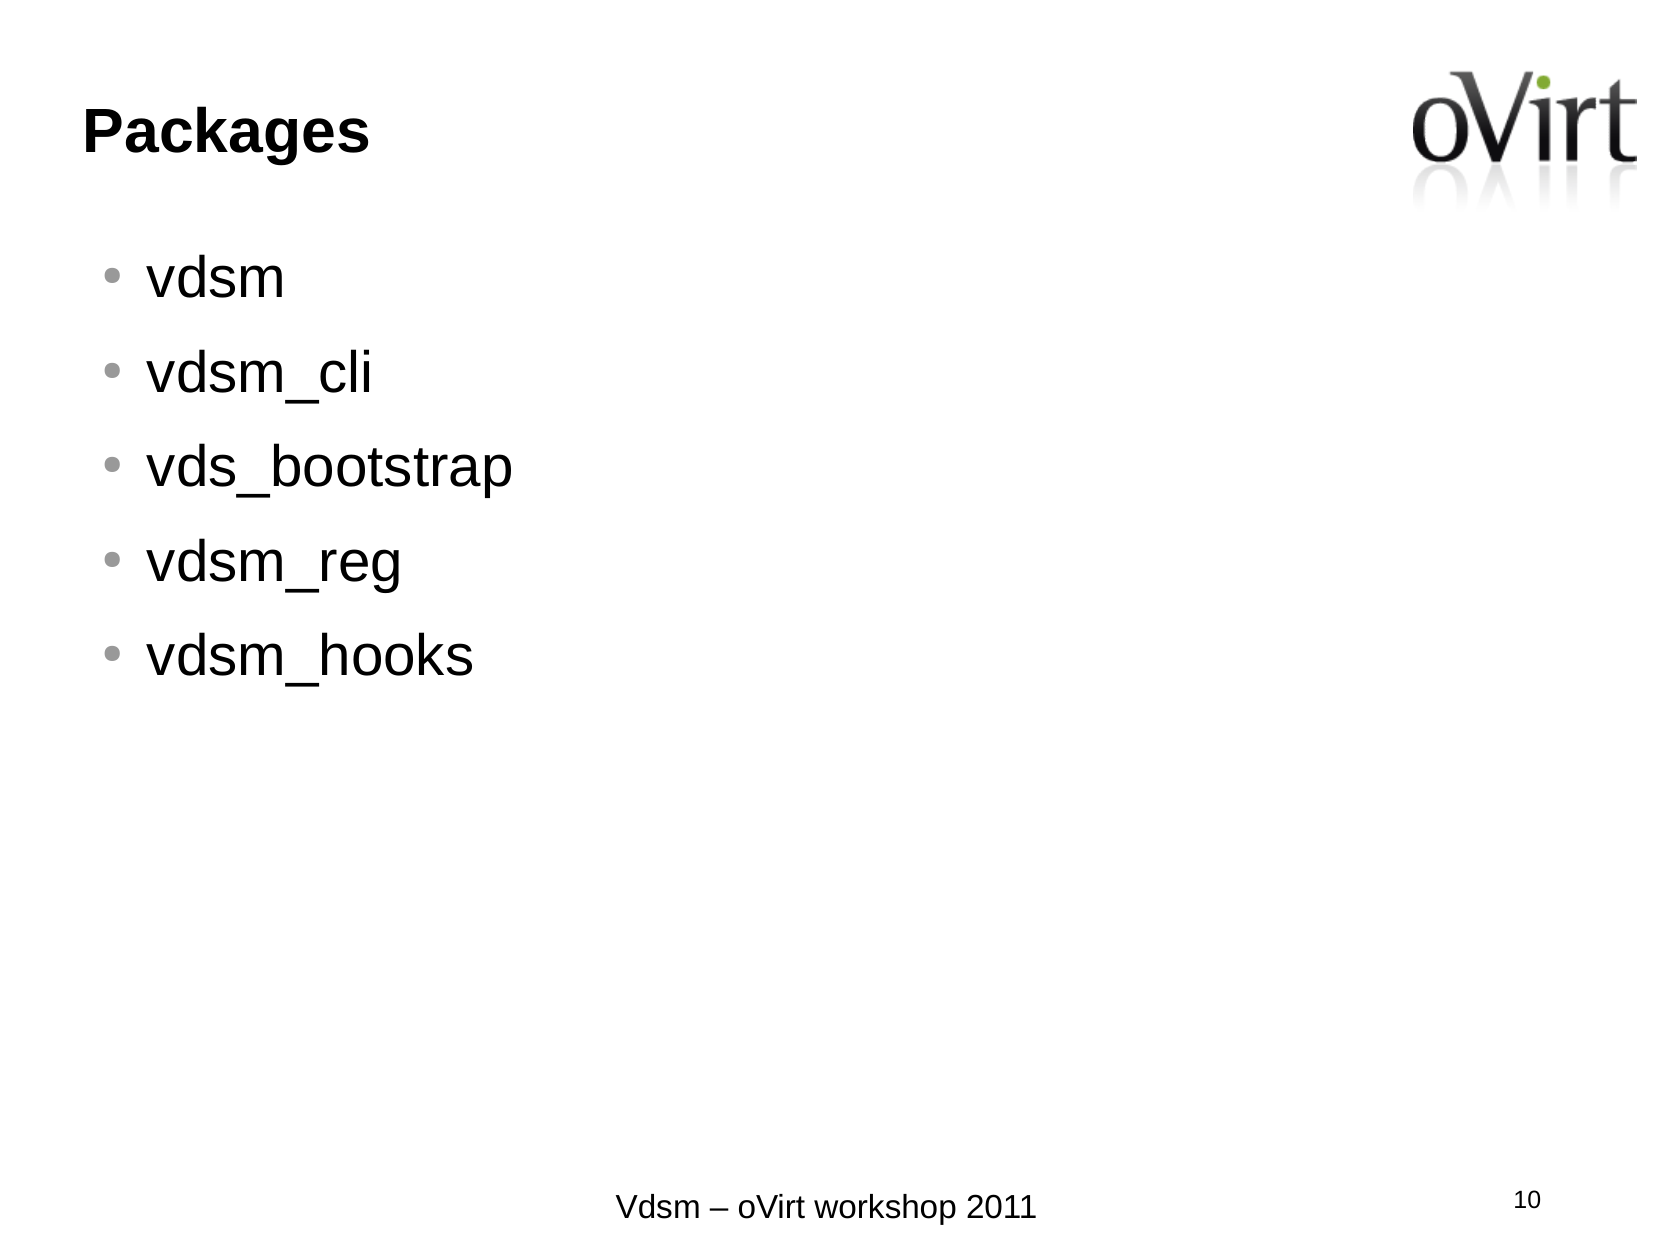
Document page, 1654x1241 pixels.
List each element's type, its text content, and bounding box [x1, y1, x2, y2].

list vdsm vdsm_cli vds_bootstrap vdsm_reg vdsm_hooks [86, 244, 1576, 1024]
title Packages [82, 45, 1303, 218]
picture [1413, 63, 1637, 212]
